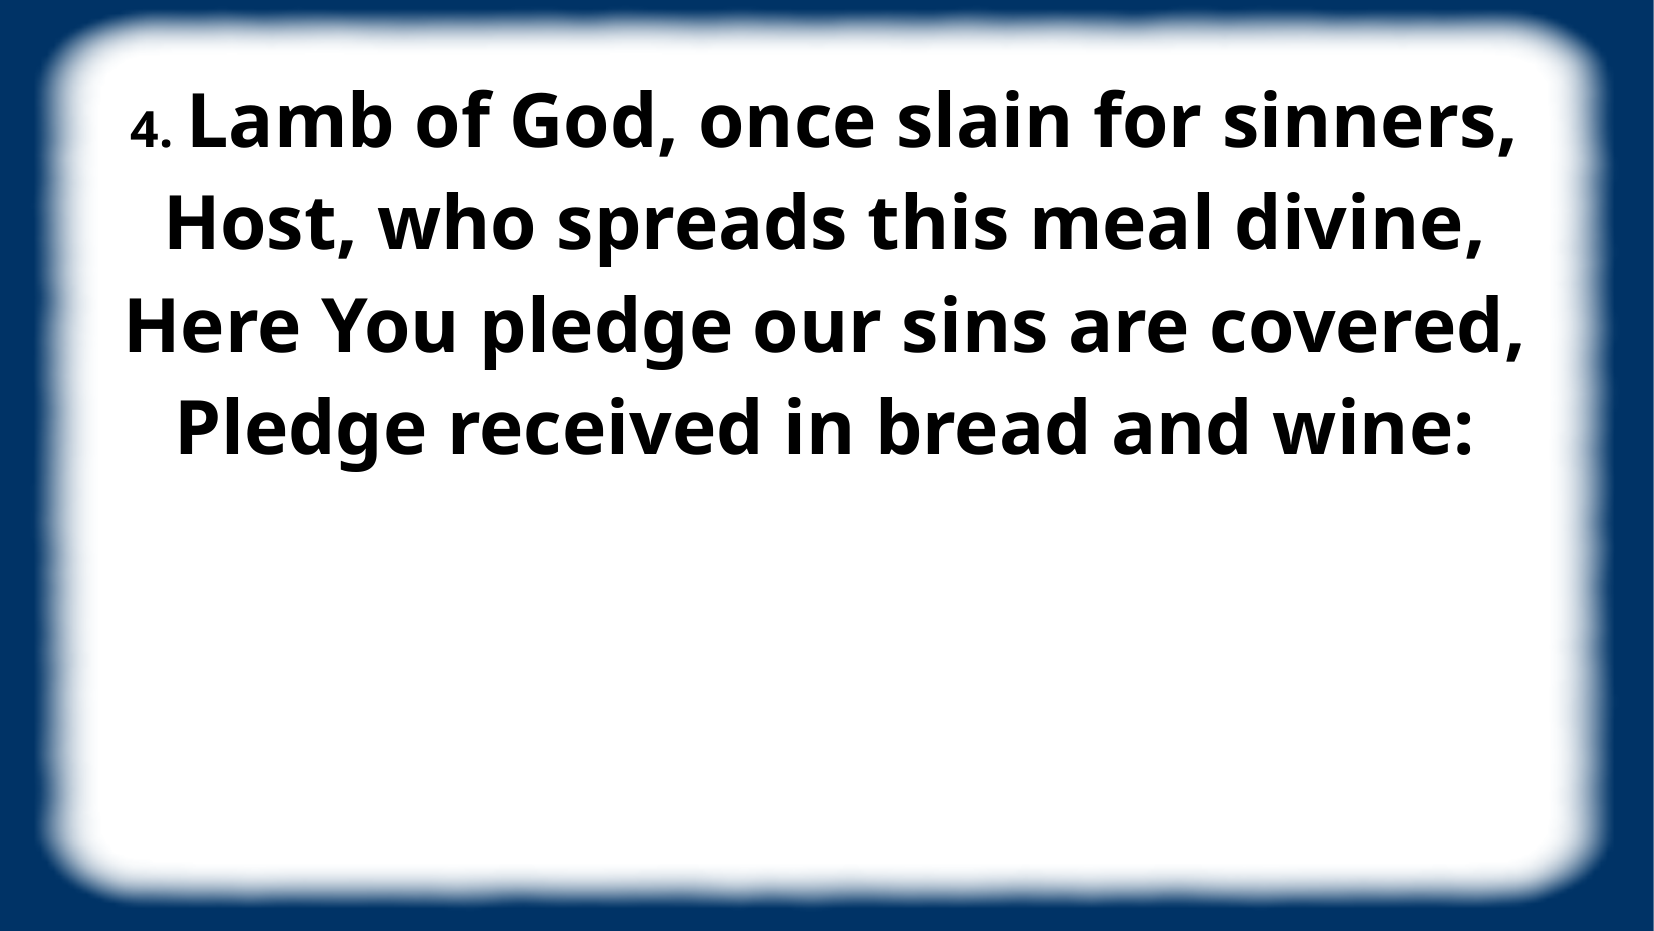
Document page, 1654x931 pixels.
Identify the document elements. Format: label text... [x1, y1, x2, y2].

picture [0, 0, 1654, 931]
text_box 4. Lamb of God, once slain for sinners, Host, who spreads this meal divine, Here You pledge our sins are covered, Pledge received in bread and wine: [105, 60, 1546, 475]
